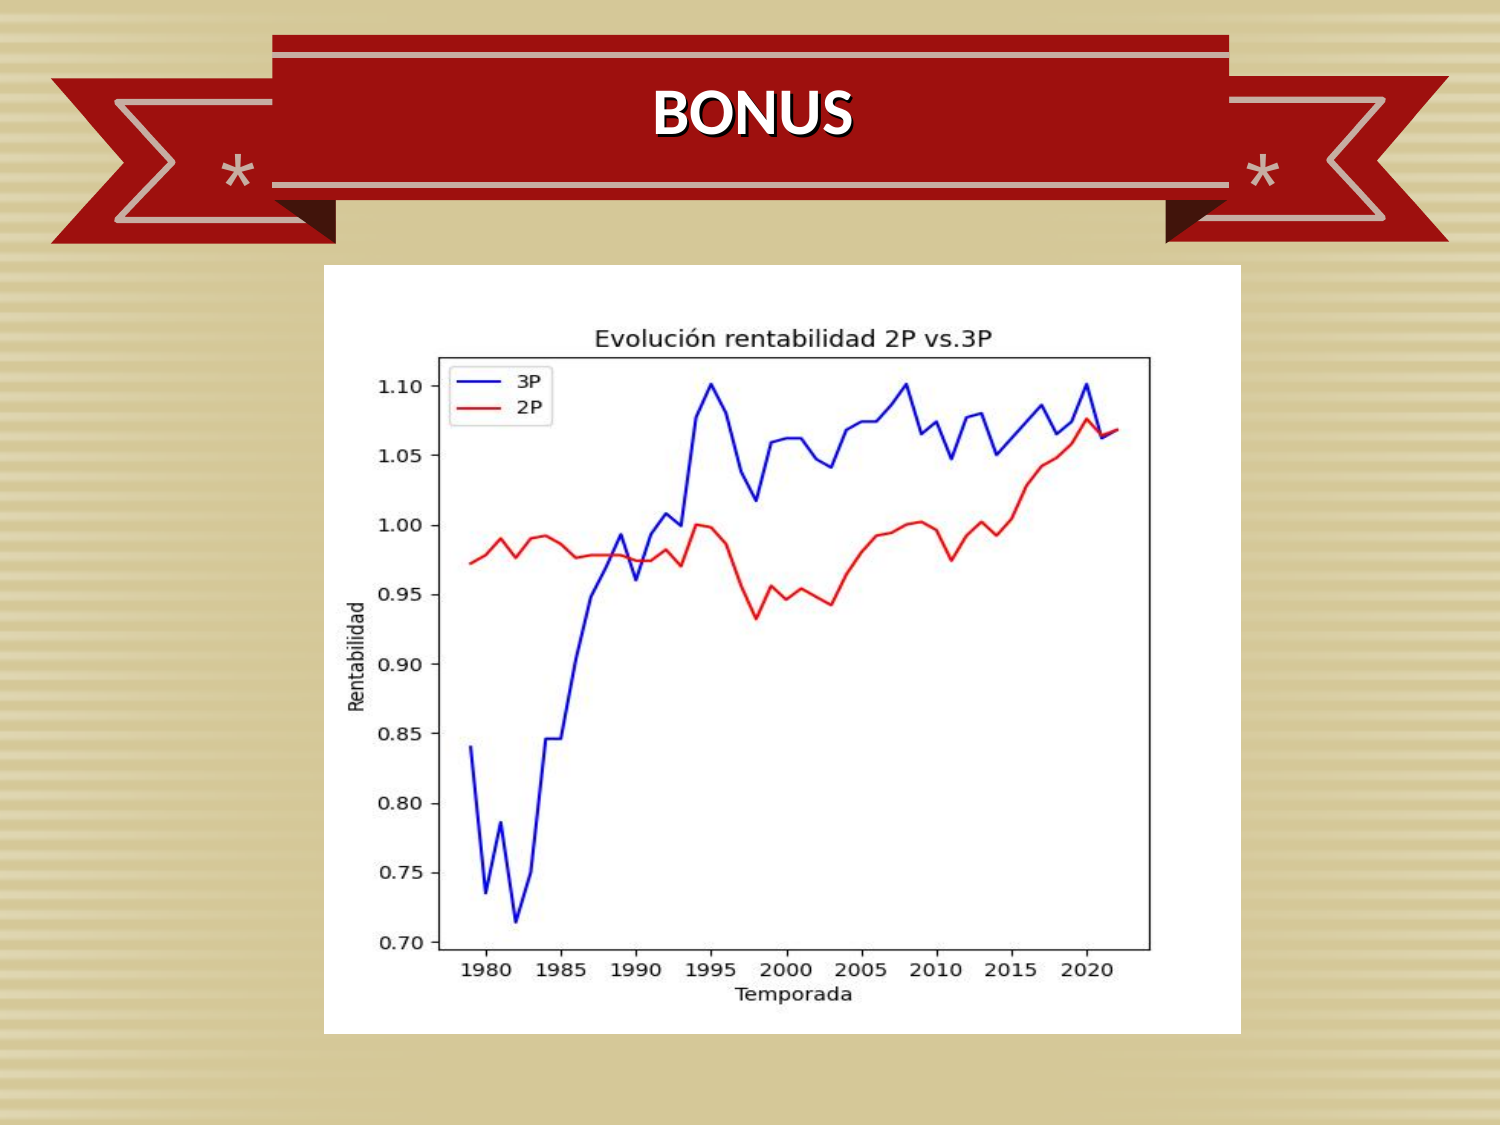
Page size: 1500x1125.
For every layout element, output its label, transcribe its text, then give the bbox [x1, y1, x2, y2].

title BONUS [265, 59, 1241, 178]
picture [0, 0, 1500, 1125]
